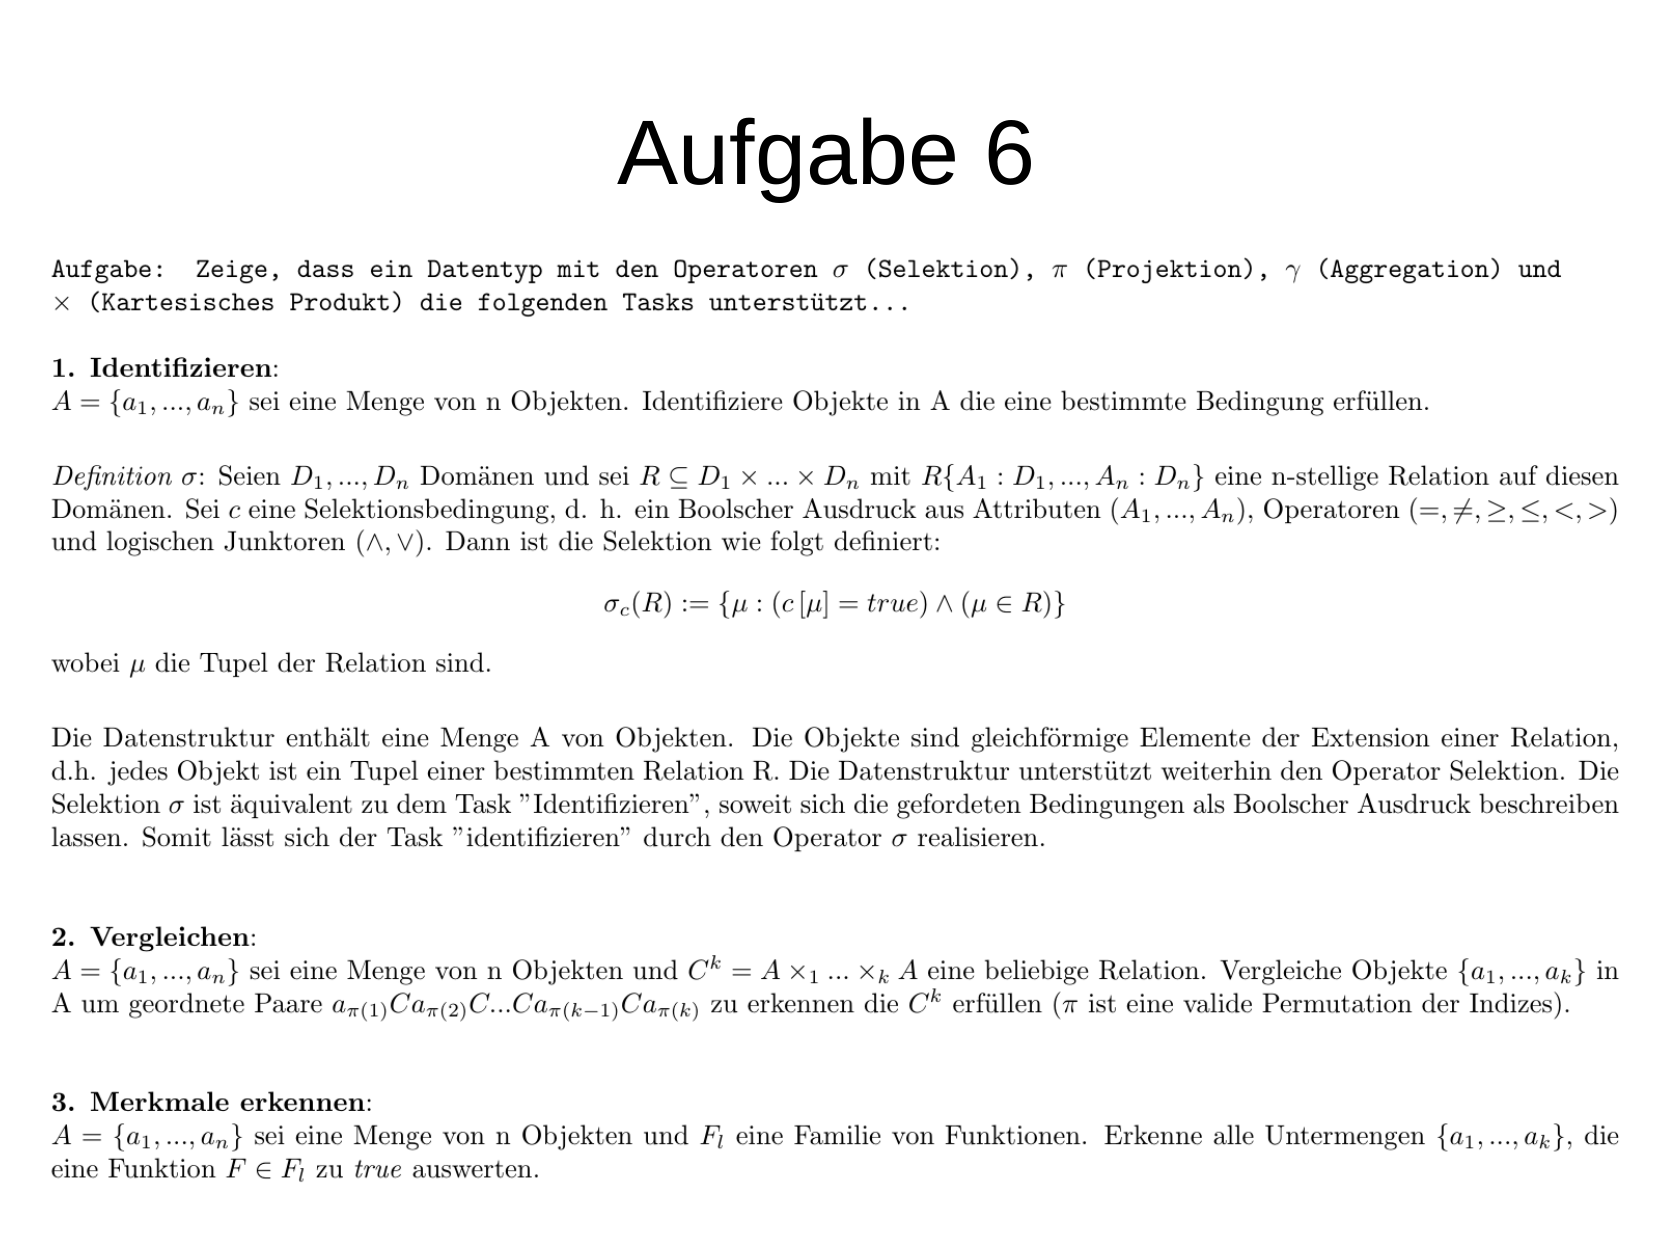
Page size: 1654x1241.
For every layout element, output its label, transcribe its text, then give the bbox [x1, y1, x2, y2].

title Aufgabe 6 [82, 49, 1571, 228]
picture [30, 228, 1636, 1186]
